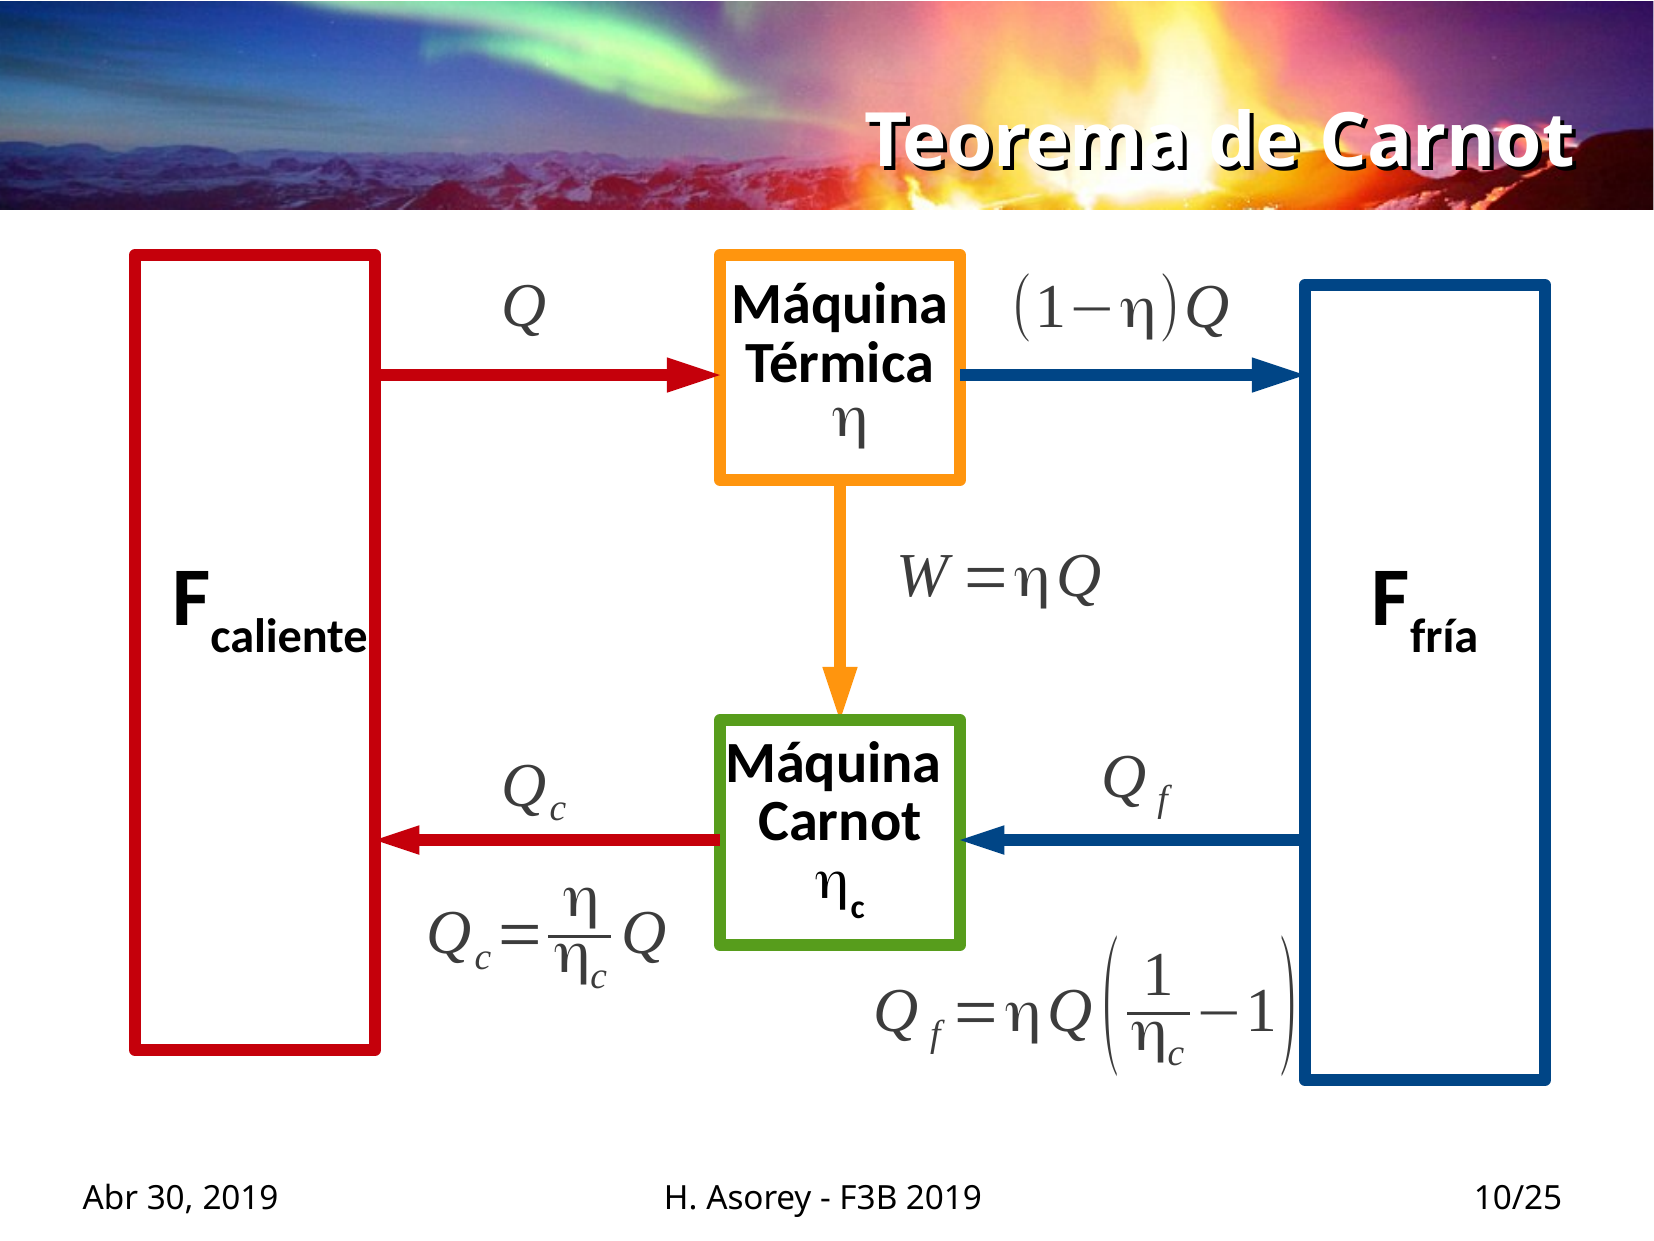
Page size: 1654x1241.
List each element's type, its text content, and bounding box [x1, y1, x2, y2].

title Teorema de Carnot [86, 49, 1576, 226]
chart [867, 932, 1306, 1081]
chart [1005, 270, 1239, 345]
text_box Máquina Térmica [720, 255, 961, 481]
text_box Ffría [1305, 555, 1546, 691]
chart [420, 885, 676, 996]
chart [495, 270, 555, 339]
chart [495, 750, 574, 829]
chart [825, 405, 878, 452]
chart [890, 540, 1111, 612]
text_box Máquina Carnot hc [720, 720, 961, 946]
picture [0, 1, 1654, 210]
text_box Fcaliente [150, 555, 391, 691]
chart [1095, 741, 1184, 820]
